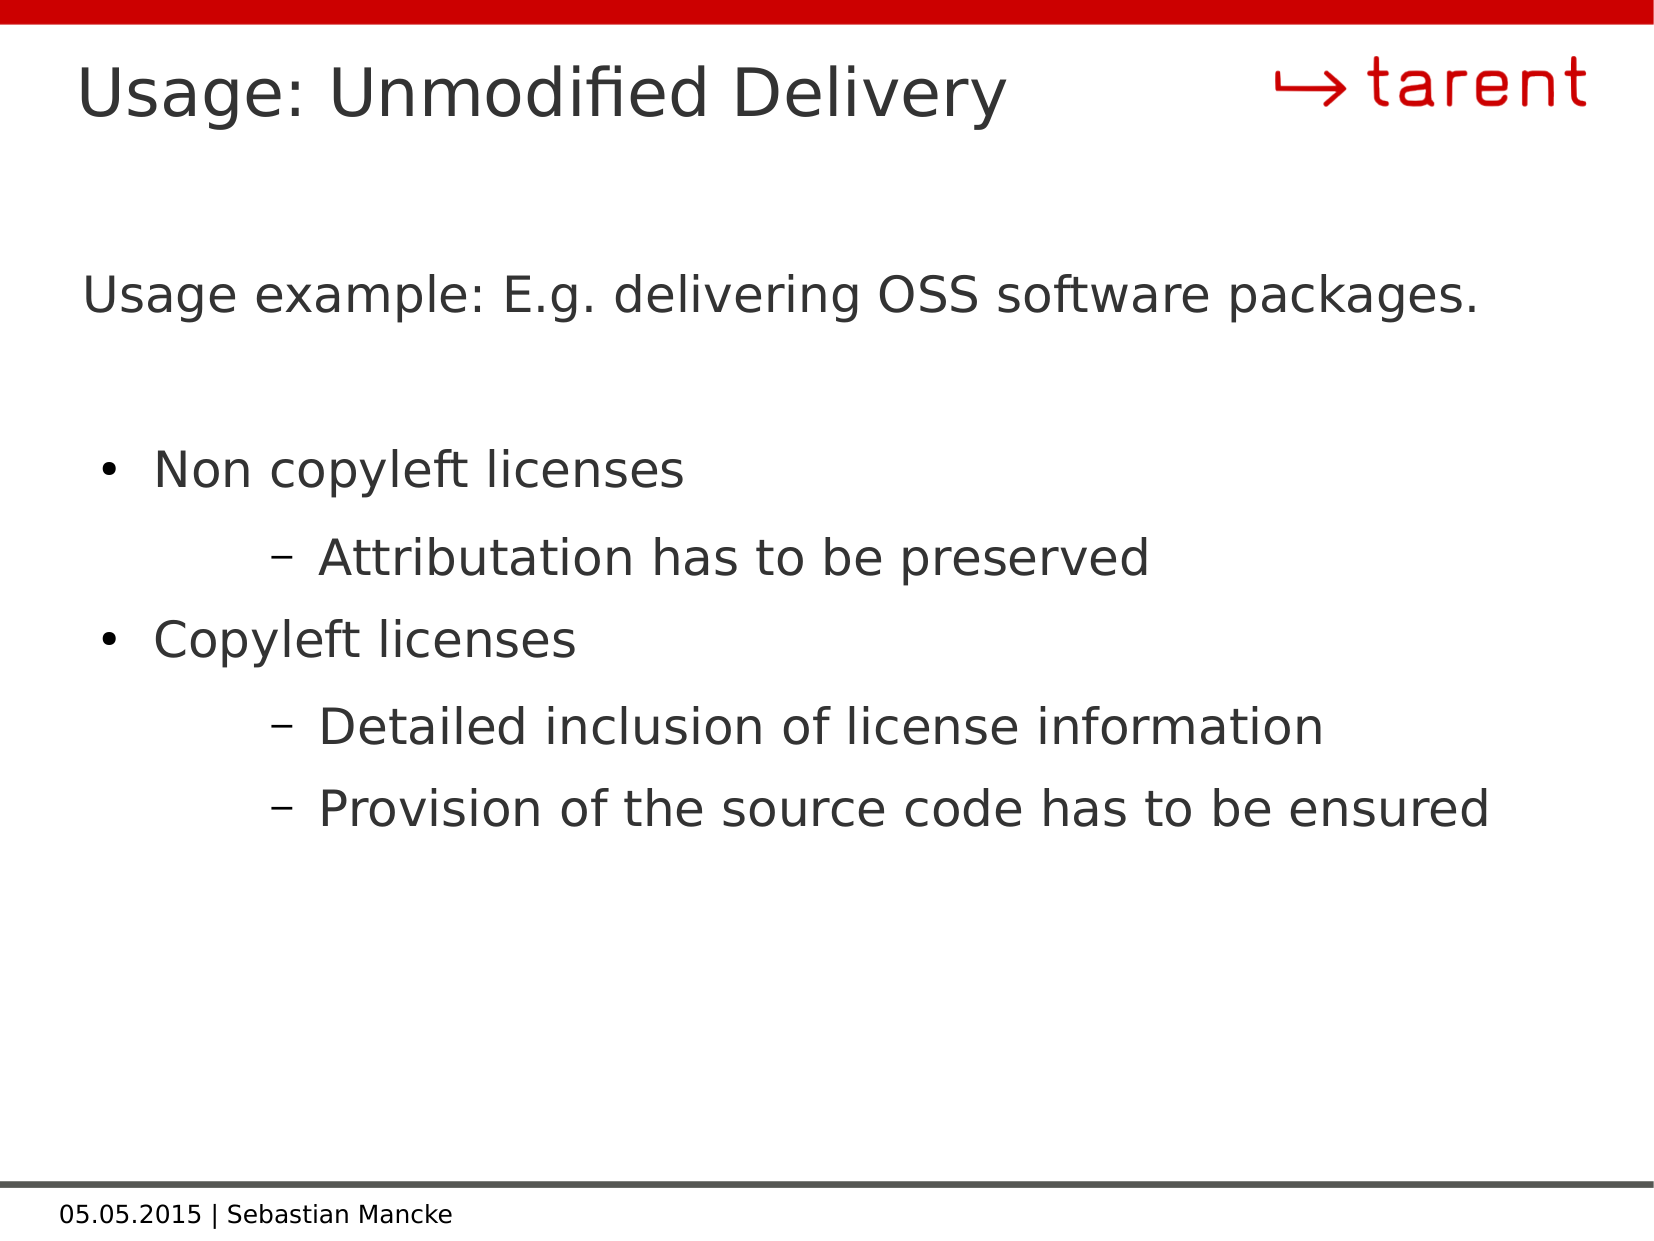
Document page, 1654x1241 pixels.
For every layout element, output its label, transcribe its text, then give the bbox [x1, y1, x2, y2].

picture [0, 1181, 1654, 1188]
picture [0, 0, 1654, 26]
picture [1565, 51, 1612, 120]
title Usage: Unmodified Delivery [76, 44, 1565, 143]
list Usage example: E.g. delivering OSS software packages. Non copyleft licenses Attributation has to be preserved Copyleft licenses Detailed inclusion of license information Provision of the source code has to be ensured [82, 265, 1571, 1094]
